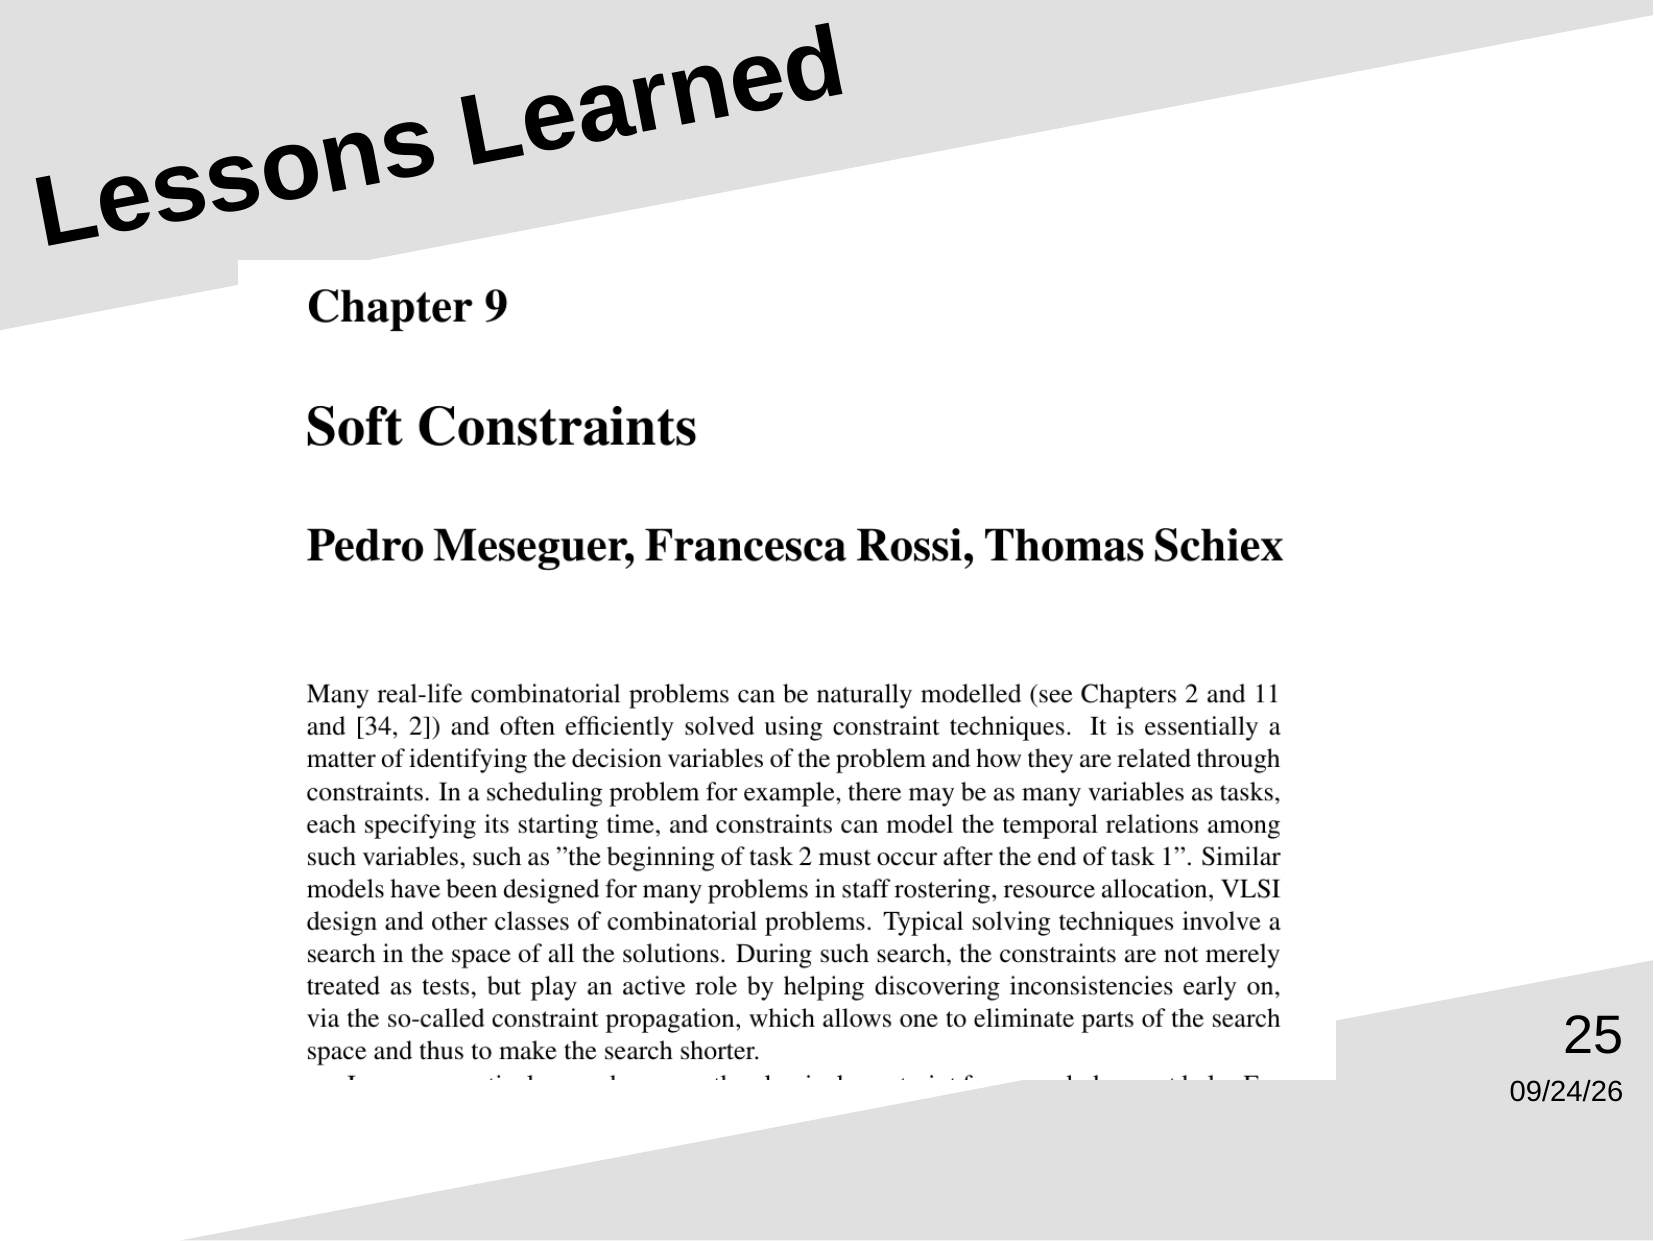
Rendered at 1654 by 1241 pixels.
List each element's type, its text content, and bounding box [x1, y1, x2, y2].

title Lessons Learned [16, 0, 1518, 315]
picture [238, 260, 1336, 1081]
